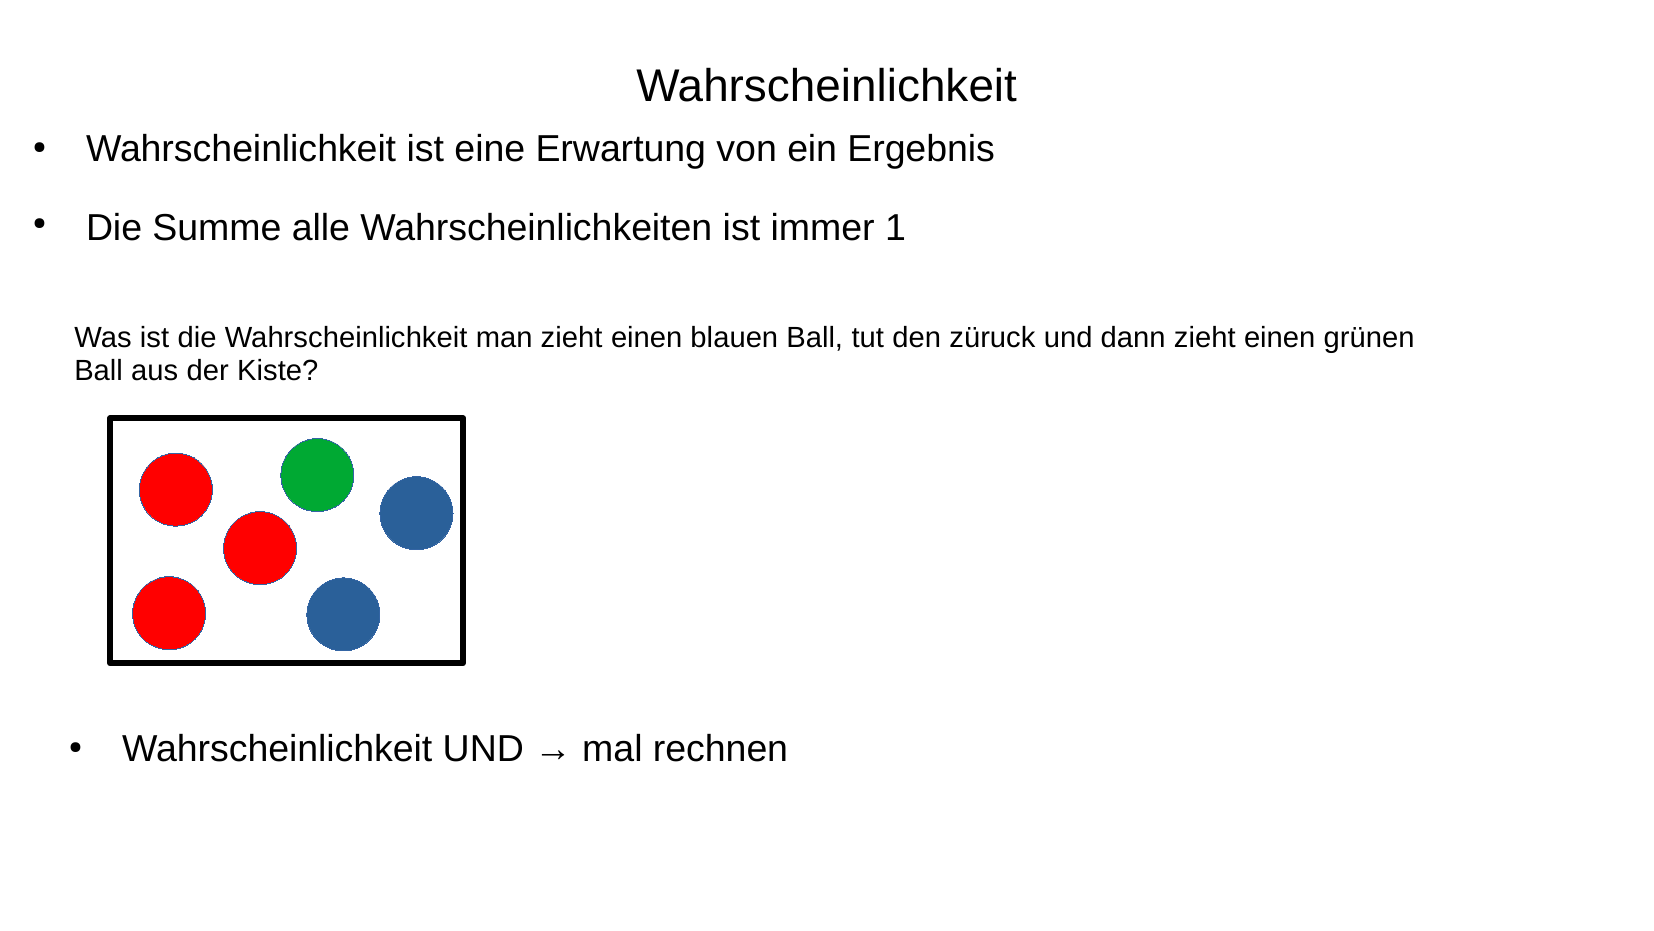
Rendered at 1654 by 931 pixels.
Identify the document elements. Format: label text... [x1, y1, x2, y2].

list Wahrscheinlichkeit ist eine Erwartung von ein Ergebnis Die Summe alle Wahrscheinlichkeiten ist immer 1 [15, 127, 1504, 668]
title Wahrscheinlichkeit [82, 37, 1571, 134]
text_box [110, 418, 464, 664]
text_box Was ist die Wahrscheinlichkeit man zieht einen blauen Ball, tut den züruck und dann zieht einen grünen Ball aus der Kiste? [59, 313, 1458, 413]
list Wahrscheinlichkeit UND → mal rechnen [51, 727, 1540, 896]
